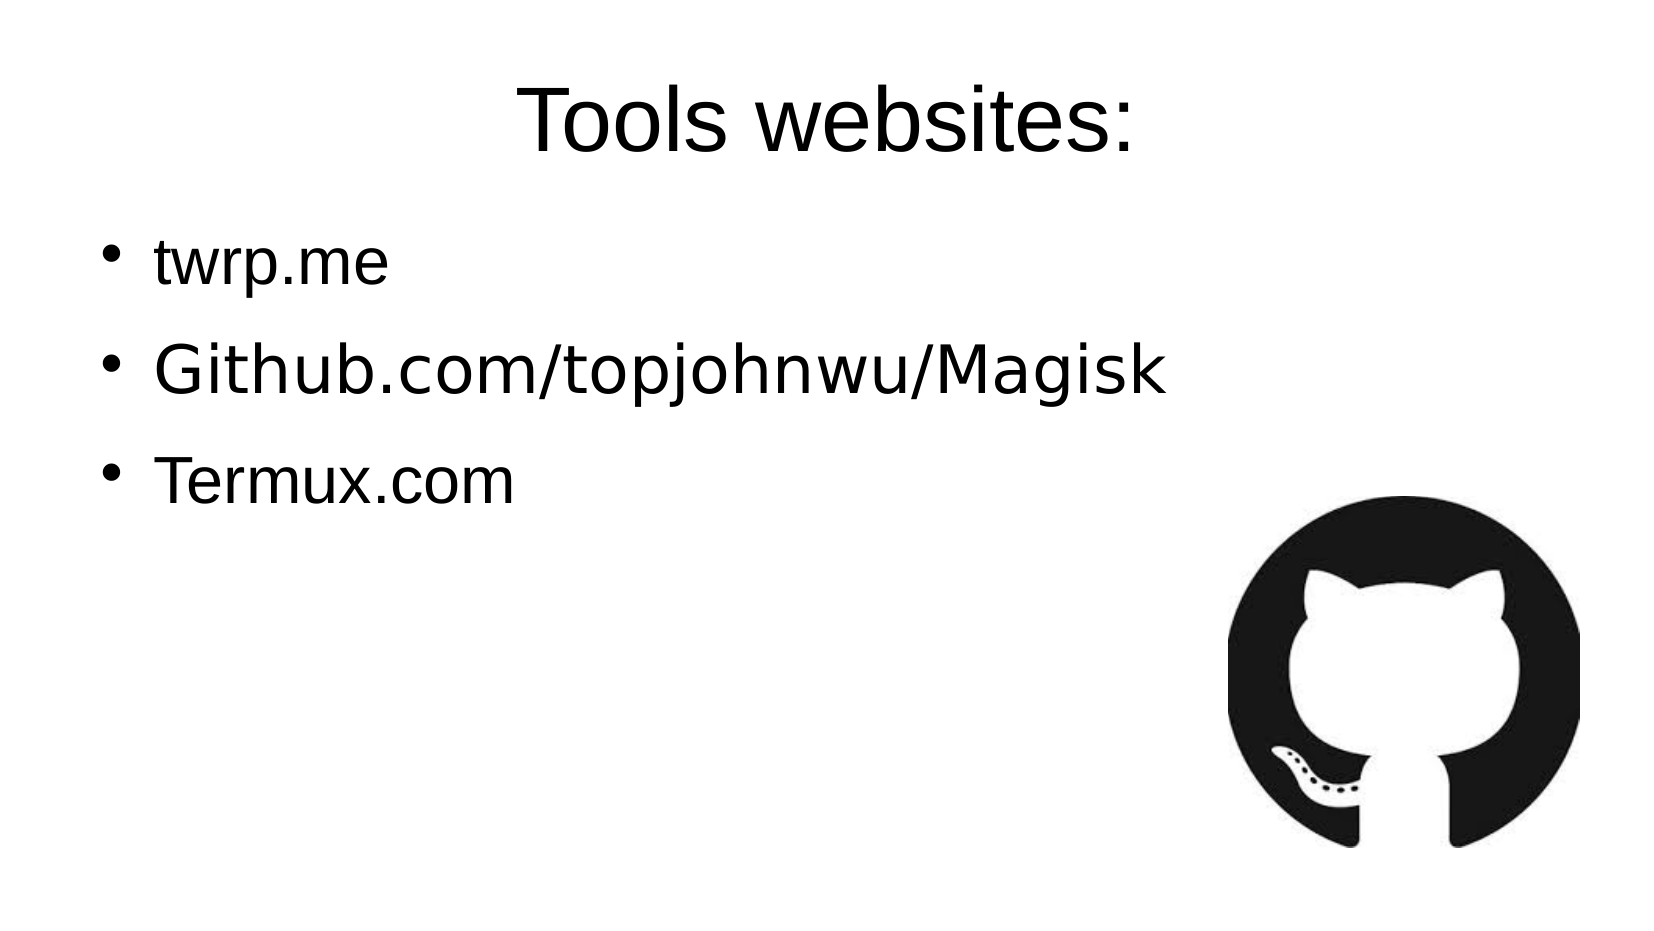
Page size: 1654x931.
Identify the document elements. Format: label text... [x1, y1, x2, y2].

picture [1228, 496, 1580, 848]
text_box twrp.me Github.com/topjohnwu/Magisk Termux.com [82, 217, 1571, 757]
text_box Tools websites: [82, 37, 1571, 193]
